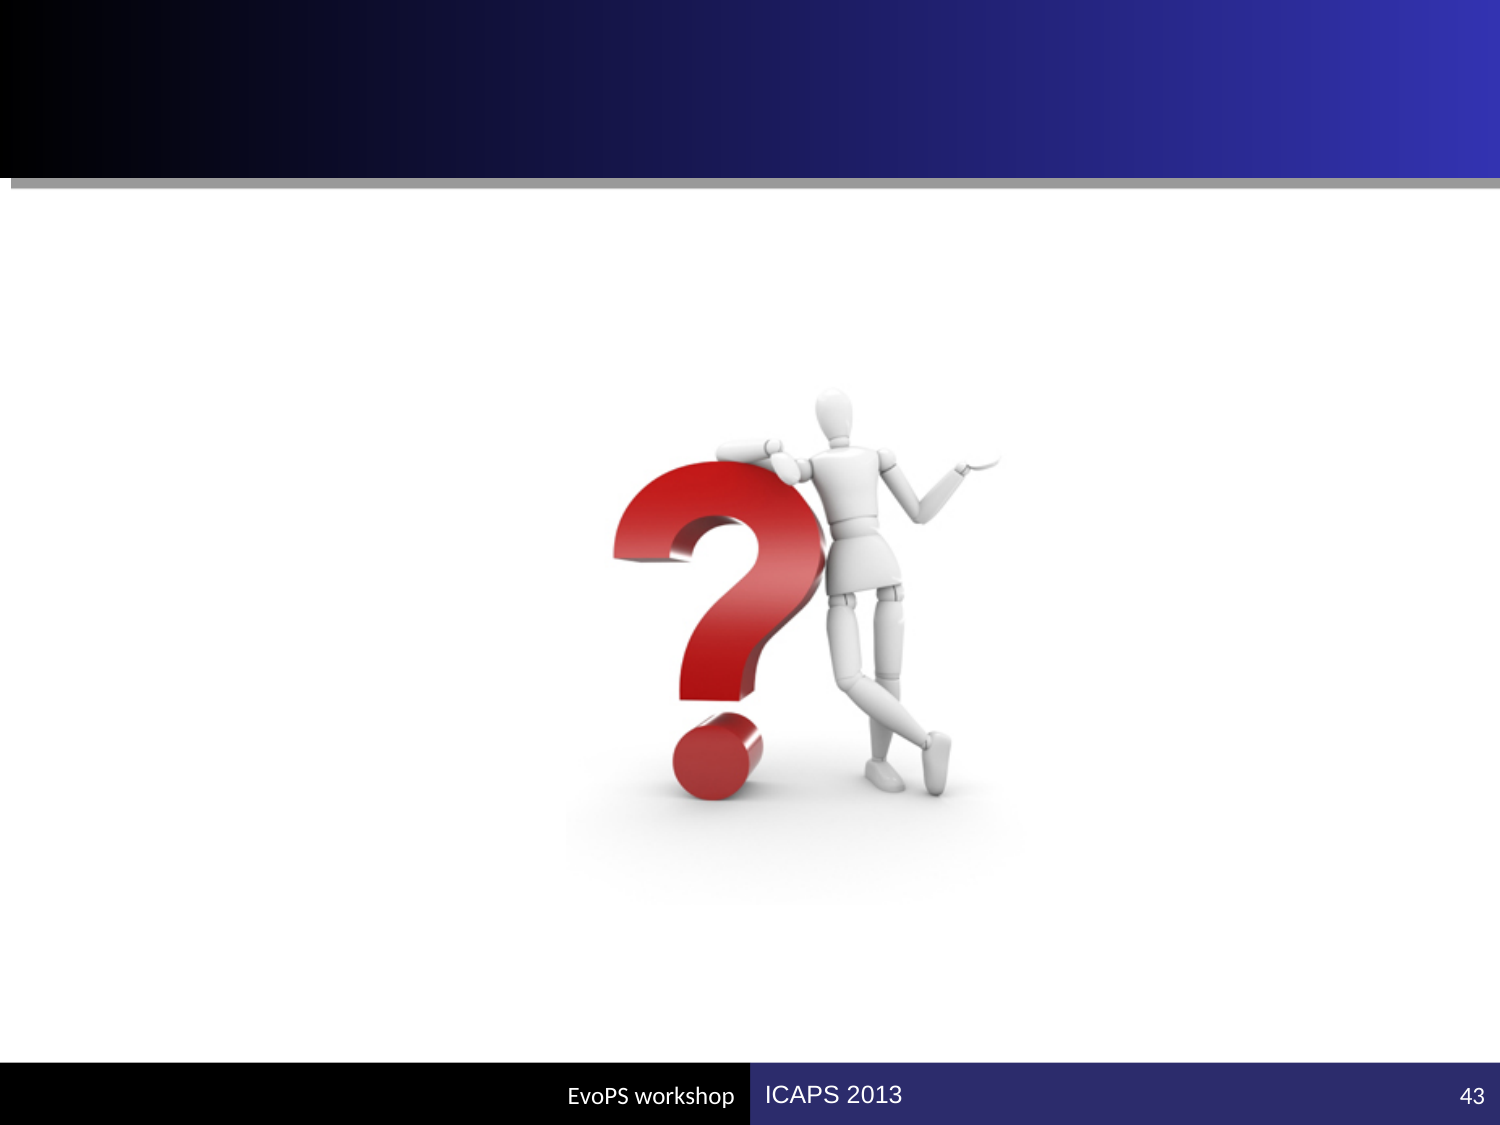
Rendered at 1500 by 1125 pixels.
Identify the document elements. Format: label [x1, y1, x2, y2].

picture [566, 283, 1052, 905]
